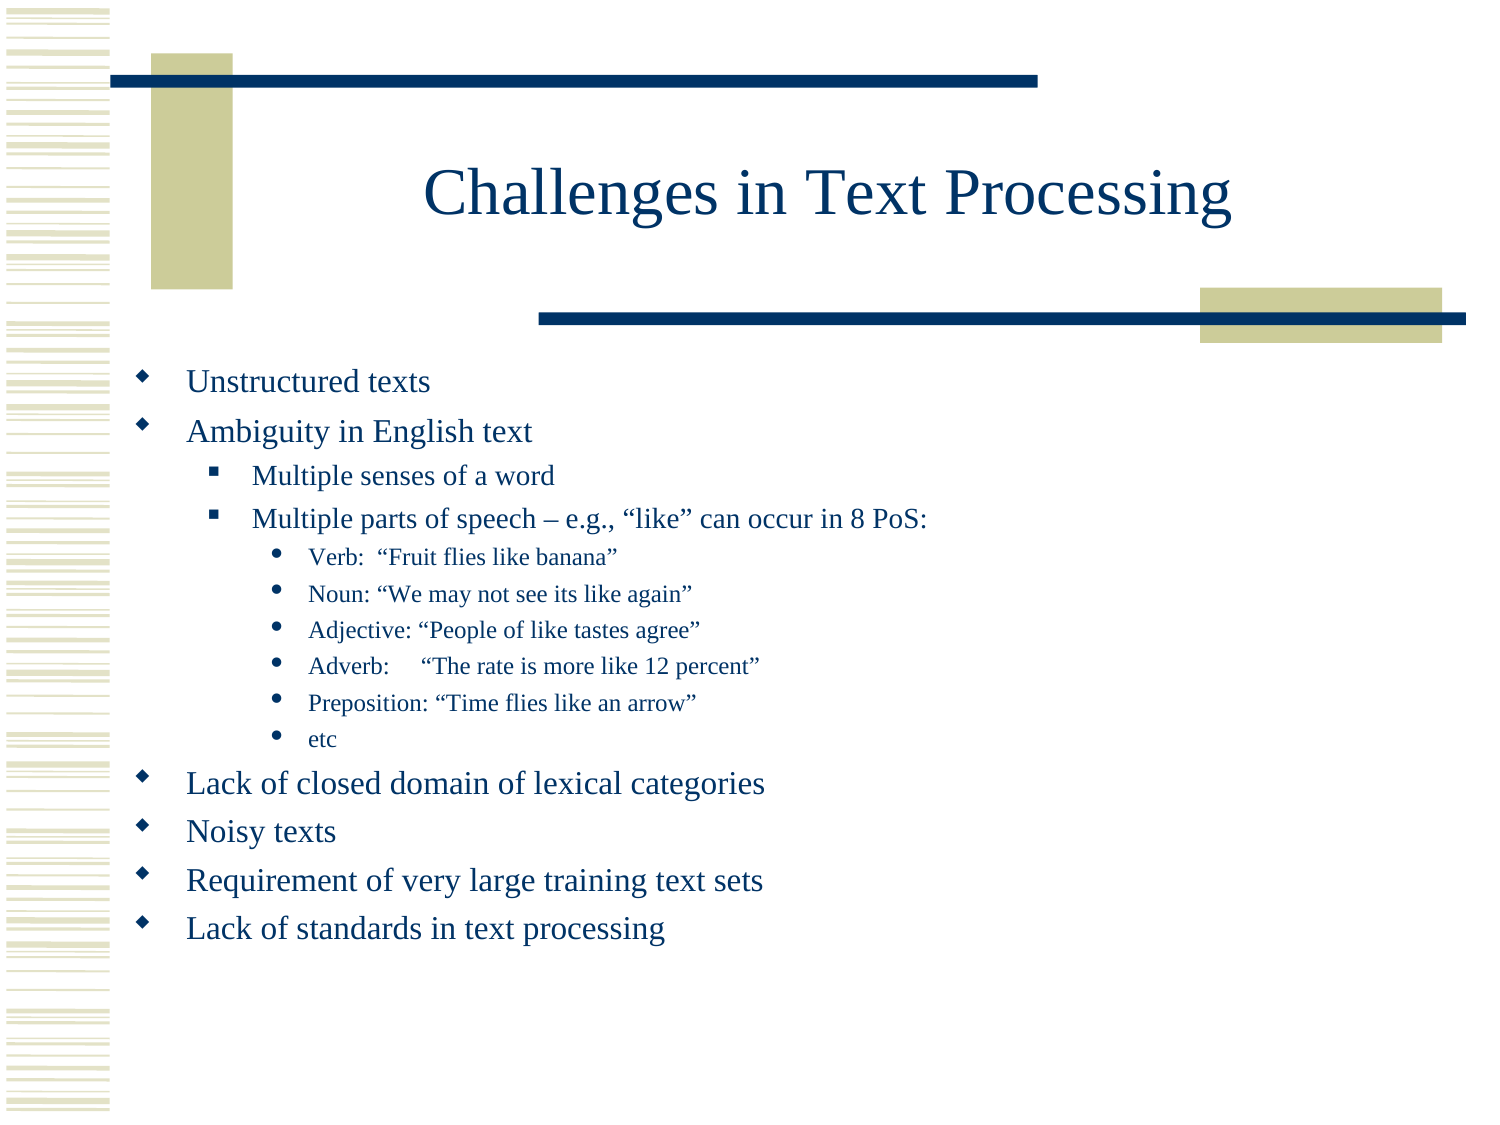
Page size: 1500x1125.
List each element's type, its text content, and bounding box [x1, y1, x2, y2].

title Challenges in Text Processing [224, 86, 1434, 301]
list Unstructured texts Ambiguity in English text Multiple senses of a word Multiple parts of speech – e.g., “like” can occur in 8 PoS: Verb: “Fruit flies like banana” Noun: “We may not see its like again” Adjective: “People of like tastes agree” Adverb: “The rate is more like 12 percent” Preposition: “Time flies like an arrow” etc Lack of closed domain of lexical categories Noisy texts Requirement of very large training text sets Lack of standards in text processing [132, 363, 1436, 998]
